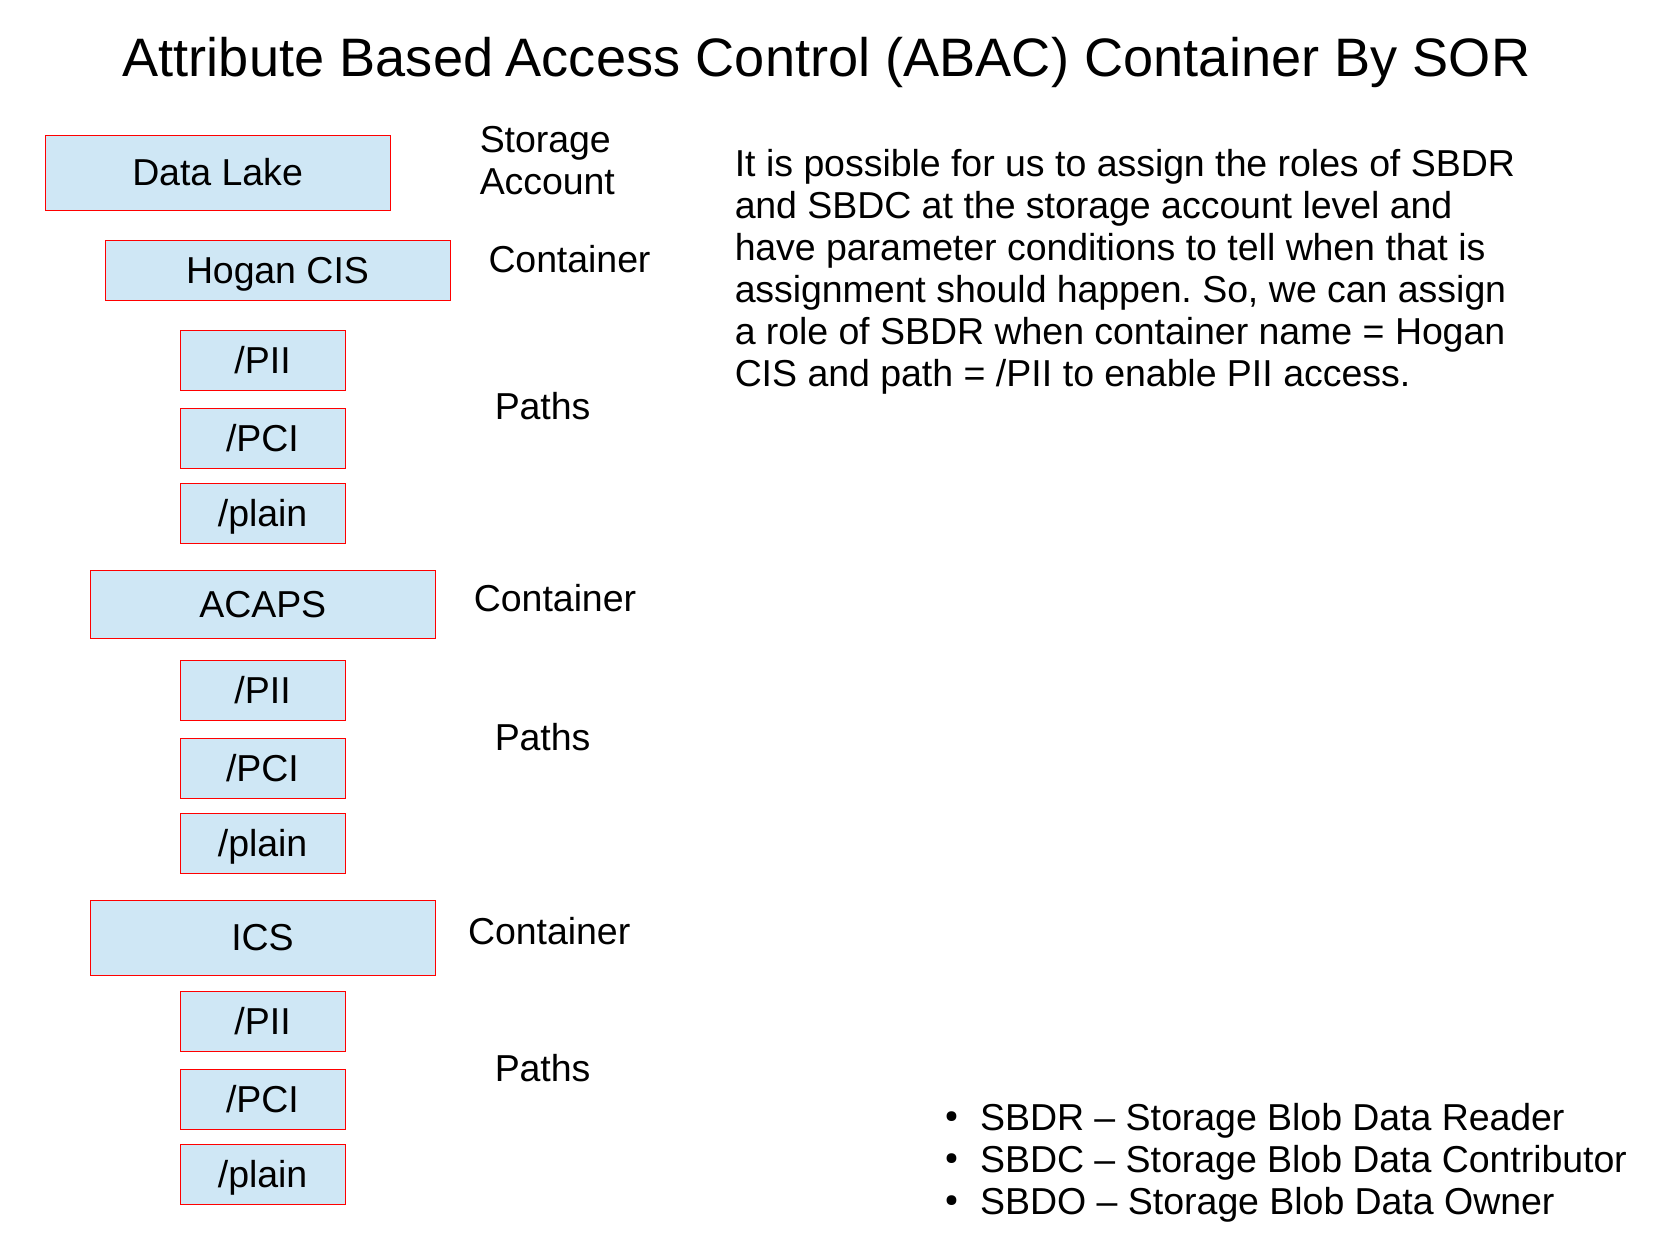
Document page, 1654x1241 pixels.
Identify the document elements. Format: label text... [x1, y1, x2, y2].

text_box ICS [90, 900, 436, 976]
text_box /PII [180, 660, 346, 721]
text_box Container [473, 231, 666, 288]
text_box /plain [180, 483, 346, 544]
text_box It is possible for us to assign the roles of SBDR and SBDC at the storage account level and have parameter conditions to tell when that is assignment should happen. So, we can assign a role of SBDR when container name = Hogan CIS and path = /PII to enable PII access. [720, 135, 1546, 403]
text_box /PII [180, 991, 346, 1052]
text_box Paths [480, 708, 606, 766]
text_box Paths [480, 378, 606, 436]
text_box Paths [480, 1039, 606, 1097]
text_box /PII [180, 330, 346, 391]
text_box Container [453, 903, 646, 961]
text_box ACAPS [90, 570, 436, 639]
text_box /plain [180, 813, 346, 874]
text_box SBDR – Storage Blob Data Reader SBDC – Storage Blob Data Contributor SBDO – Storage Blob Data Owner [930, 1089, 1644, 1231]
text_box Hogan CIS [105, 240, 451, 301]
text_box /plain [180, 1144, 346, 1205]
text_box /PCI [180, 1069, 346, 1130]
title Attribute Based Access Control (ABAC) Container By SOR [64, 0, 1606, 118]
text_box Storage Account [465, 111, 637, 211]
text_box Data Lake [45, 135, 391, 211]
text_box Container [459, 570, 651, 627]
text_box /PCI [180, 738, 346, 799]
text_box /PCI [180, 408, 346, 469]
